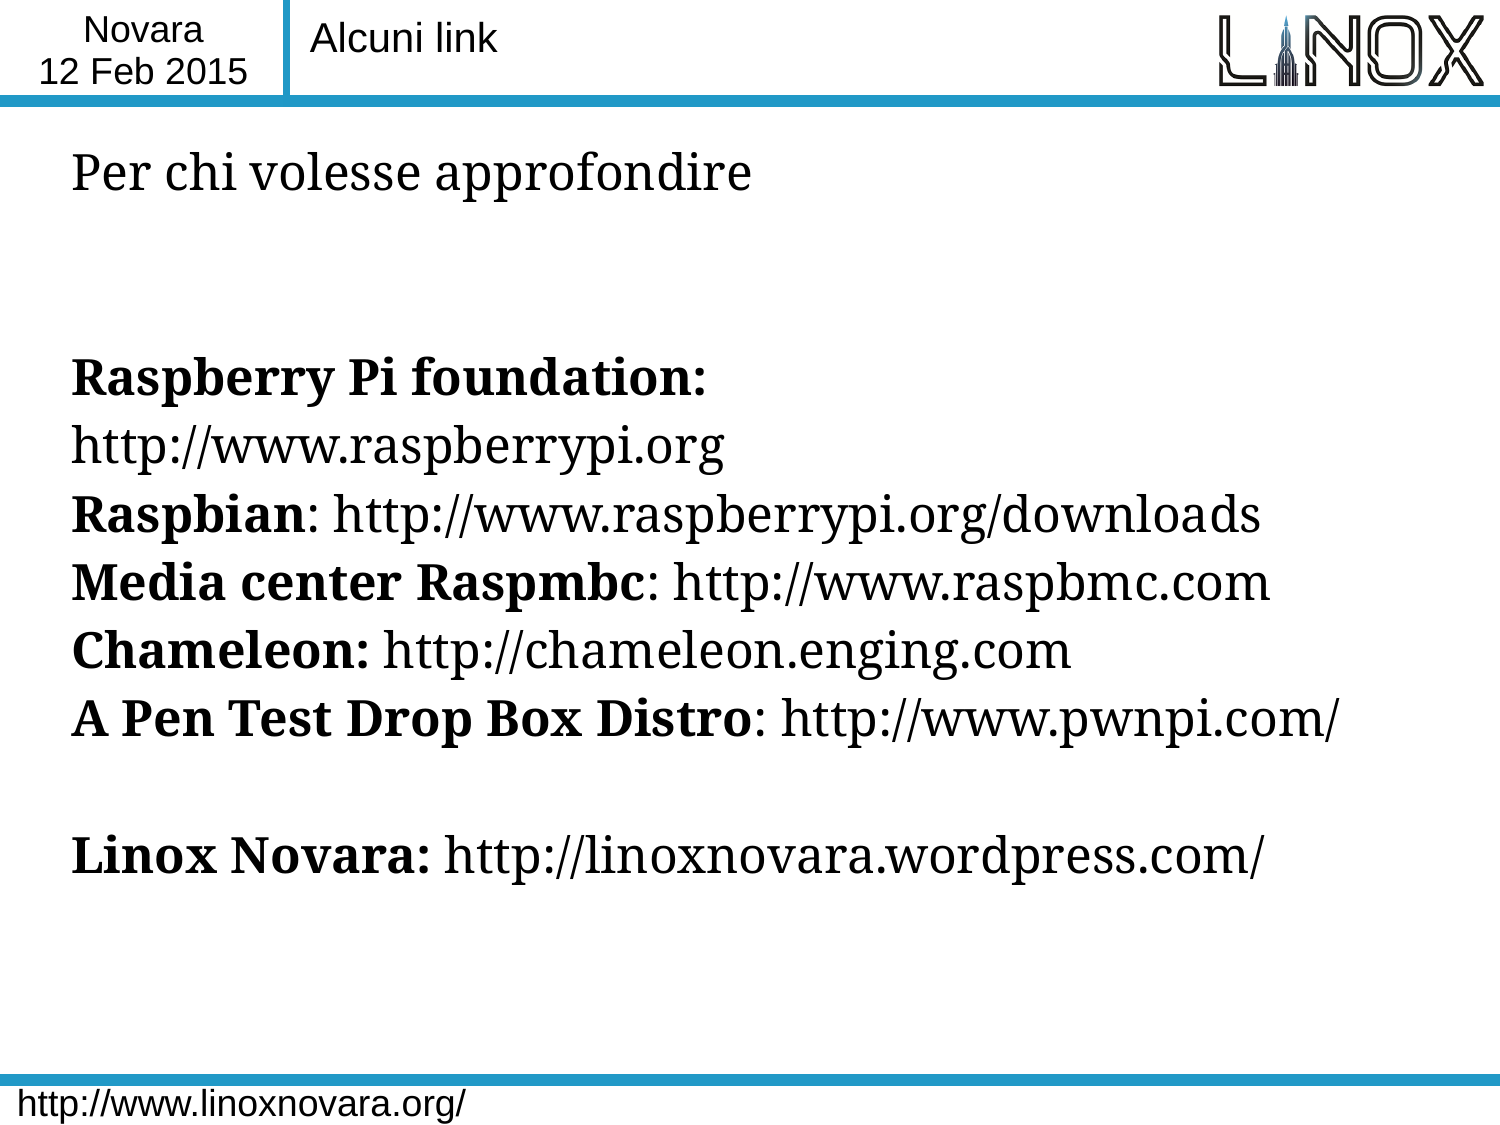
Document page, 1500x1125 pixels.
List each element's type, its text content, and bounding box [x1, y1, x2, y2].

list Alcuni link [295, 7, 1321, 83]
picture [0, 0, 1500, 107]
text_box Per chi volesse approfondire Raspberry Pi foundation: http://www.raspberrypi.org Raspbian: http://www.raspberrypi.org/downloads Media center Raspmbc: http://www.raspbmc.com Chameleon: http://chameleon.enging.com A Pen Test Drop Box Distro: http://www.pwnpi.com/ Linox Novara: http://linoxnovara.wordpress.com/ [56, 129, 1382, 1016]
picture [0, 1074, 1500, 1086]
